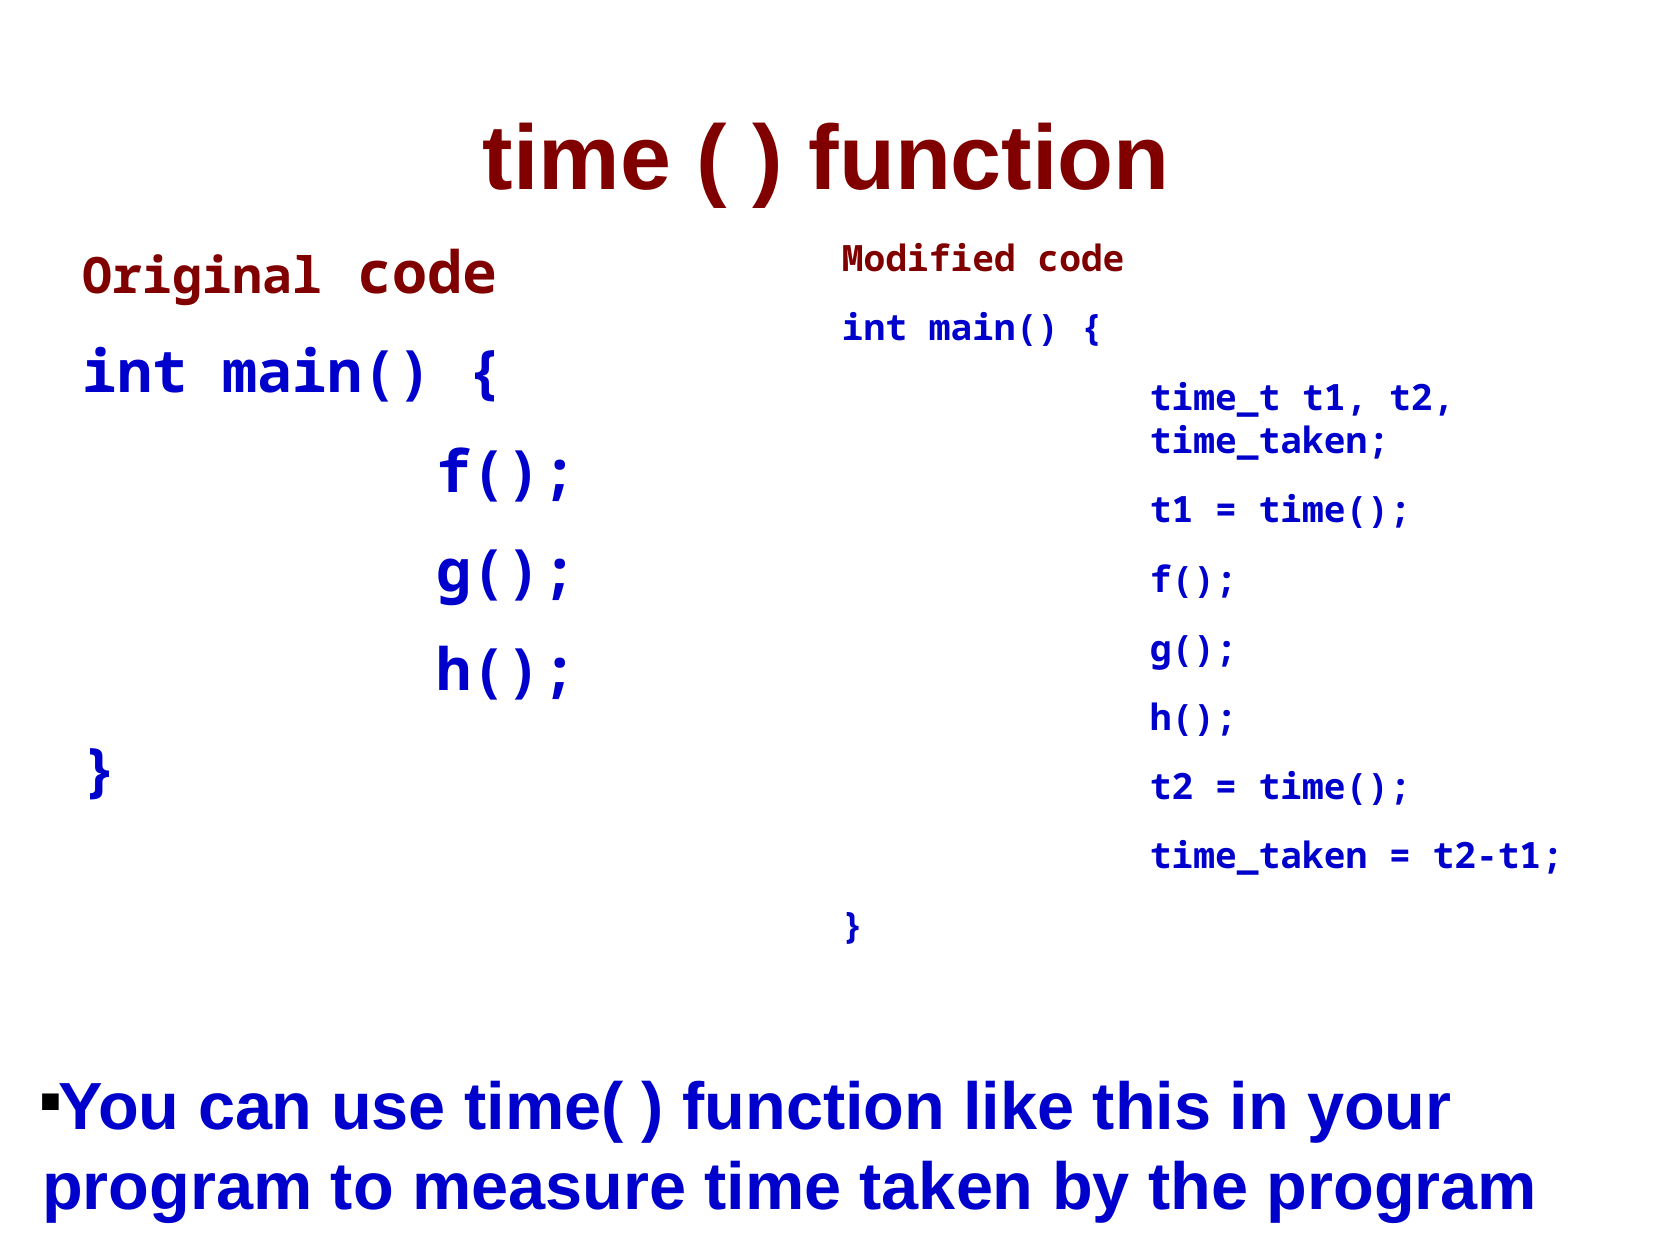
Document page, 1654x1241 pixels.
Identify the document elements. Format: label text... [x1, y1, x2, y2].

title time ( ) function [82, 49, 1571, 257]
list Modified code int main() { time_t t1, t2, time_taken; t1 = time(); f(); g(); h(); t2 = time(); time_taken = t2-t1; } [841, 235, 1569, 955]
text_box You can use time( ) function like this in your program to measure time taken by the program [41, 1062, 1642, 1228]
list Original code int main() { f(); g(); h(); } [82, 235, 809, 955]
